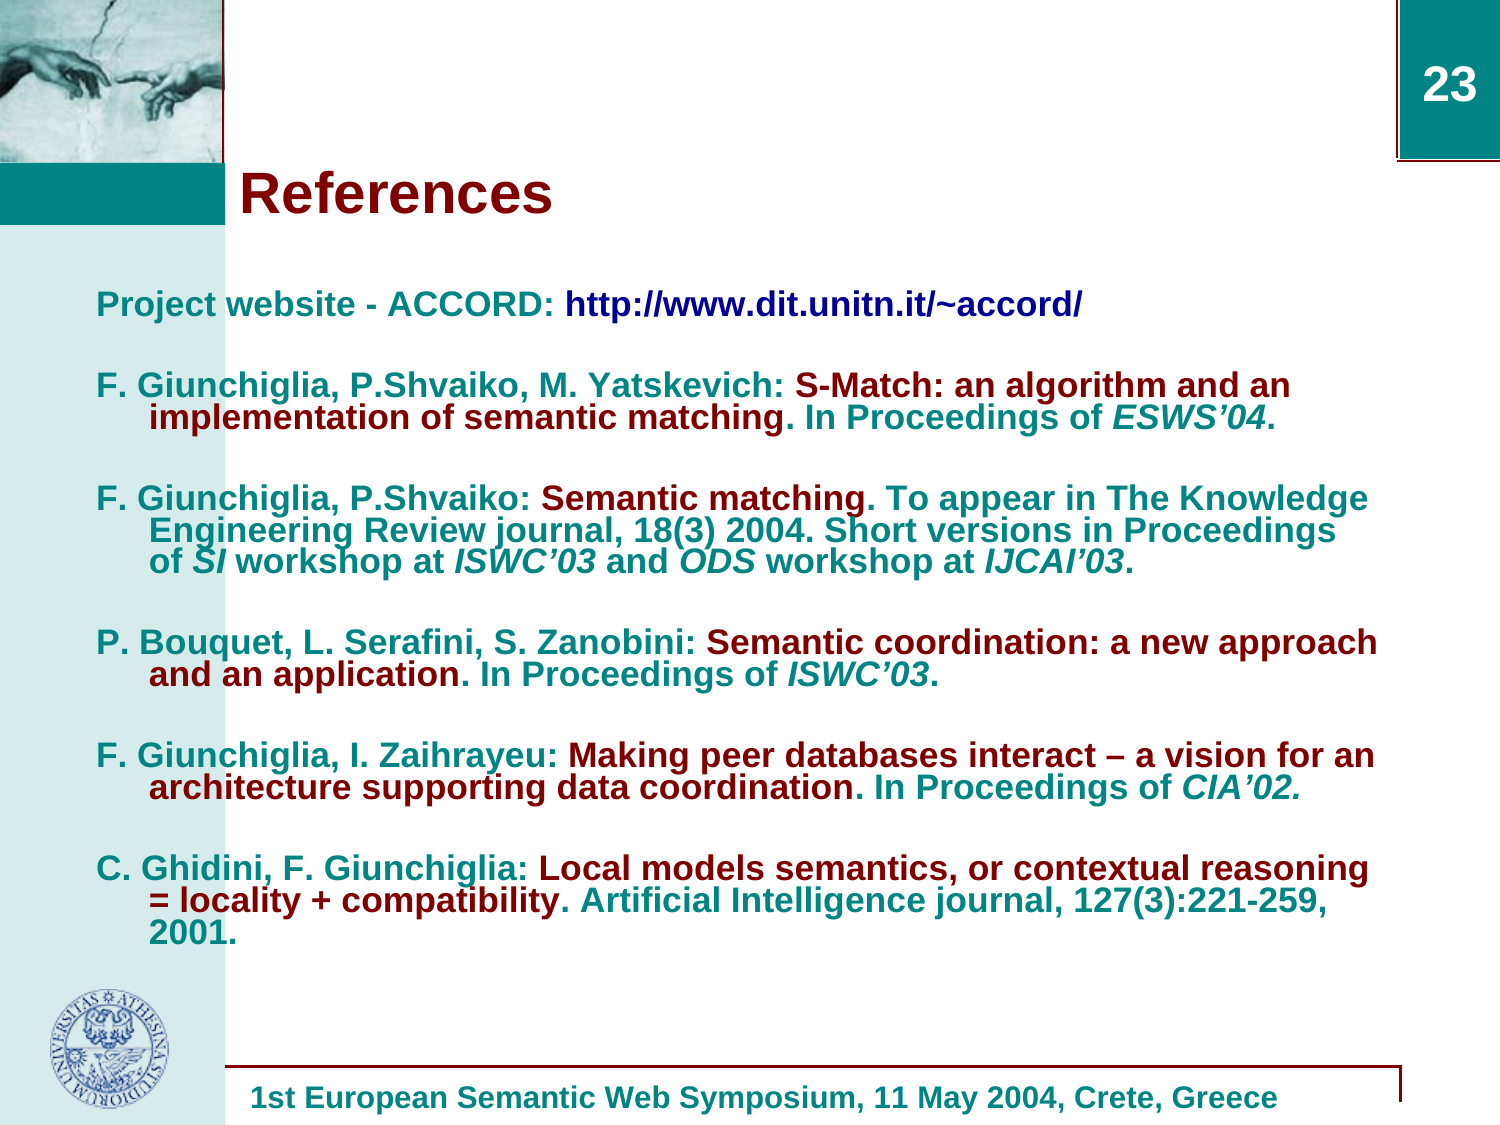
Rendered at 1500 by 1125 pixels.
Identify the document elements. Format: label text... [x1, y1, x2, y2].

title References [224, 143, 1400, 244]
picture [0, 0, 222, 162]
picture [50, 989, 169, 1109]
list Project website - ACCORD: http://www.dit.unitn.it/~accord/ F. Giunchiglia, P.Shvaiko, M. Yatskevich: S-Match: an algorithm and an implementation of semantic matching. In Proceedings of ESWS’04. F. Giunchiglia, P.Shvaiko: Semantic matching. To appear in The Knowledge Engineering Review journal, 18(3) 2004. Short versions in Proceedings of SI workshop at ISWC’03 and ODS workshop at IJCAI’03. P. Bouquet, L. Serafini, S. Zanobini: Semantic coordination: a new approach and an application. In Proceedings of ISWC’03. F. Giunchiglia, I. Zaihrayeu: Making peer databases interact – a vision for an architecture supporting data coordination. In Proceedings of CIA’02. C. Ghidini, F. Giunchiglia: Local models semantics, or contextual reasoning = locality + compatibility. Artificial Intelligence journal, 127(3):221-259, 2001. [81, 241, 1394, 1030]
